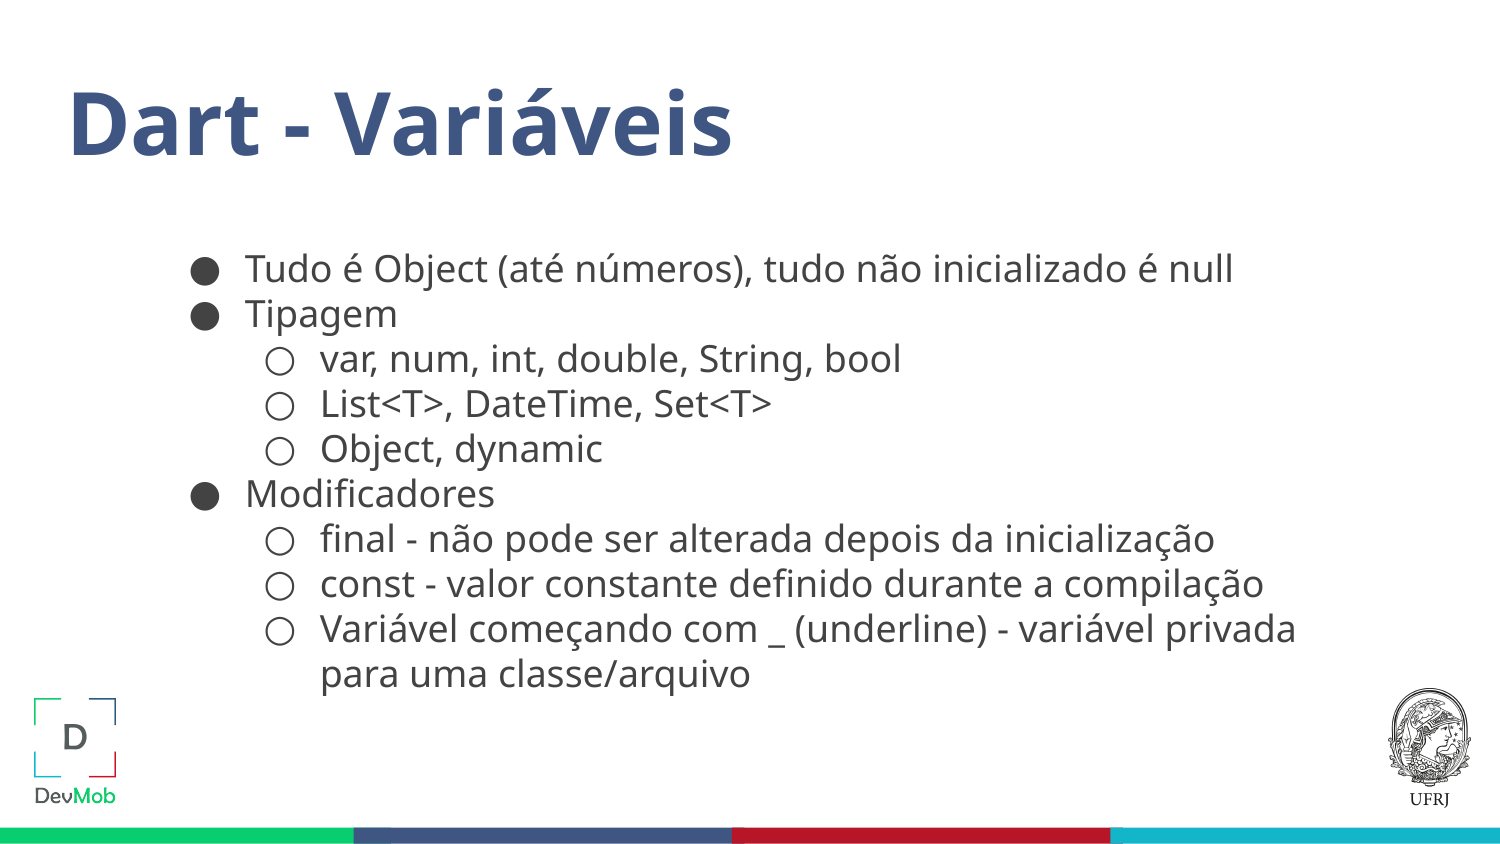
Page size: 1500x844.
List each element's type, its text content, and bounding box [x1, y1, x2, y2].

picture [34, 698, 116, 808]
list Tudo é Object (até números), tudo não inicializado é null Tipagem var, num, int, double, String, bool List<T>, DateTime, Set<T> Object, dynamic Modificadores final - não pode ser alterada depois da inicialização const - valor constante definido durante a compilação Variável começando com _ (underline) - variável privada para uma classe/arquivo [154, 188, 1364, 752]
title Dart - Variáveis [51, 51, 1449, 189]
picture [1388, 688, 1471, 808]
